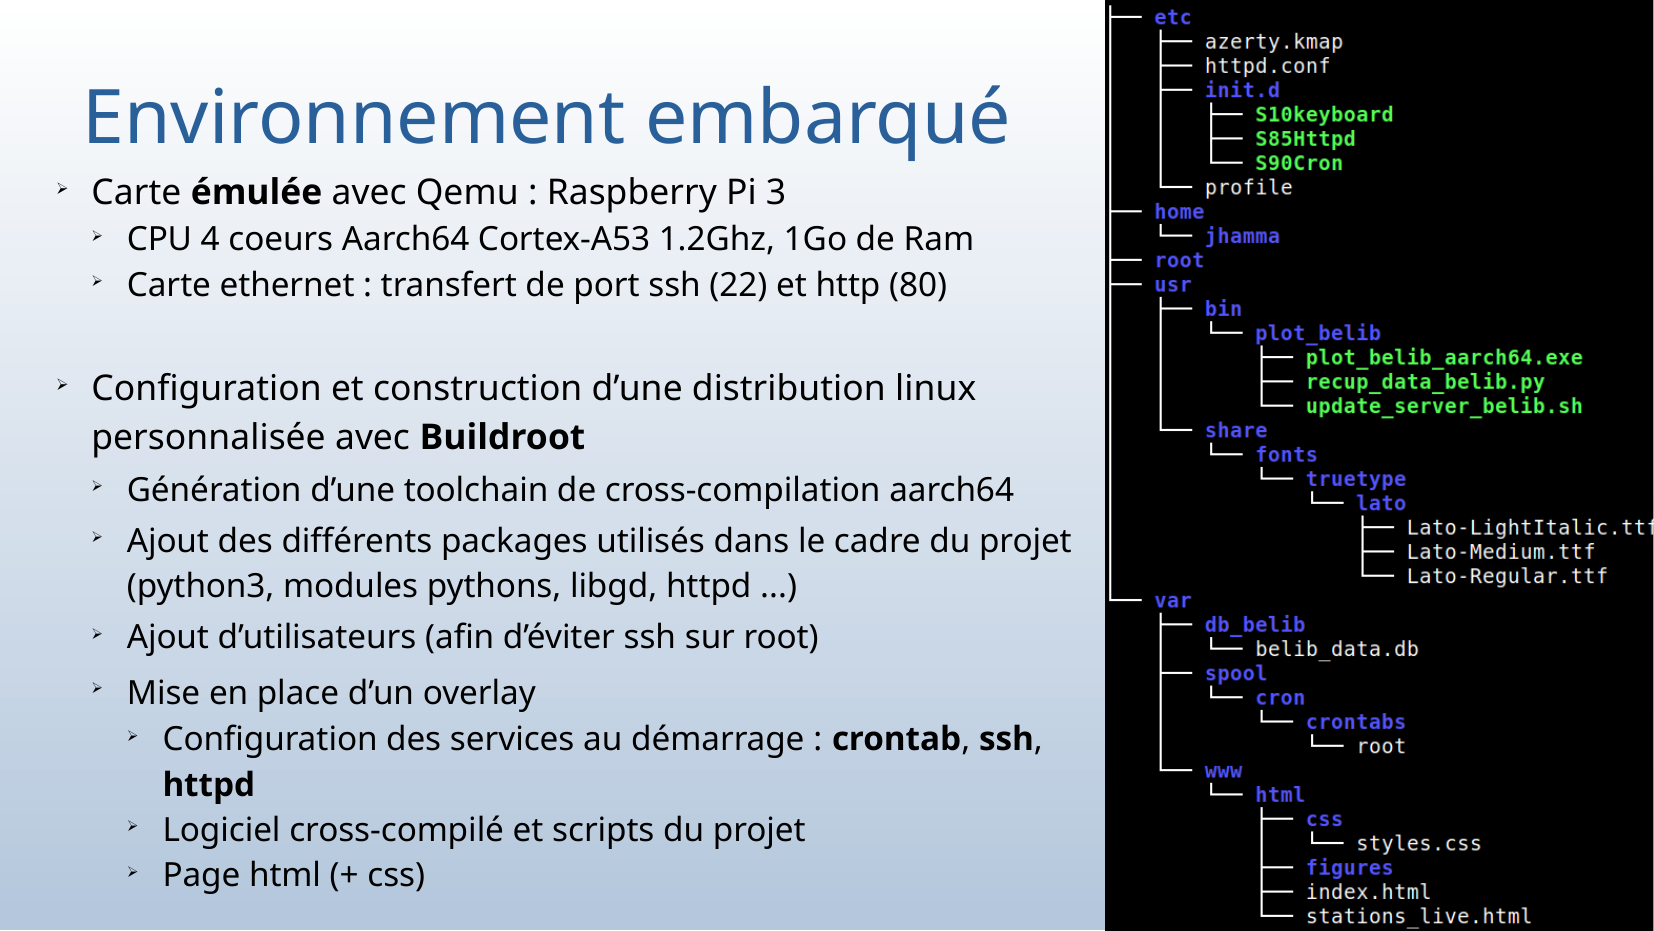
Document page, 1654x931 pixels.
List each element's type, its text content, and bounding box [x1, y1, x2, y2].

picture [1105, 0, 1654, 931]
title Environnement embarqué [82, 37, 1105, 147]
text_box Carte émulée avec Qemu : Raspberry Pi 3 CPU 4 coeurs Aarch64 Cortex-A53 1.2Ghz, 1Go de Ram Carte ethernet : transfert de port ssh (22) et http (80) Configuration et construction d’une distribution linux personnalisée avec Buildroot Génération d’une toolchain de cross-compilation aarch64 Ajout des différents packages utilisés dans le cadre du projet (python3, modules pythons, libgd, httpd ...) Ajout d’utilisateurs (afin d’éviter ssh sur root) Mise en place d’un overlay Configuration des services au démarrage : crontab, ssh, httpd Logiciel cross-compilé et scripts du projet Page html (+ css) [41, 147, 1105, 916]
